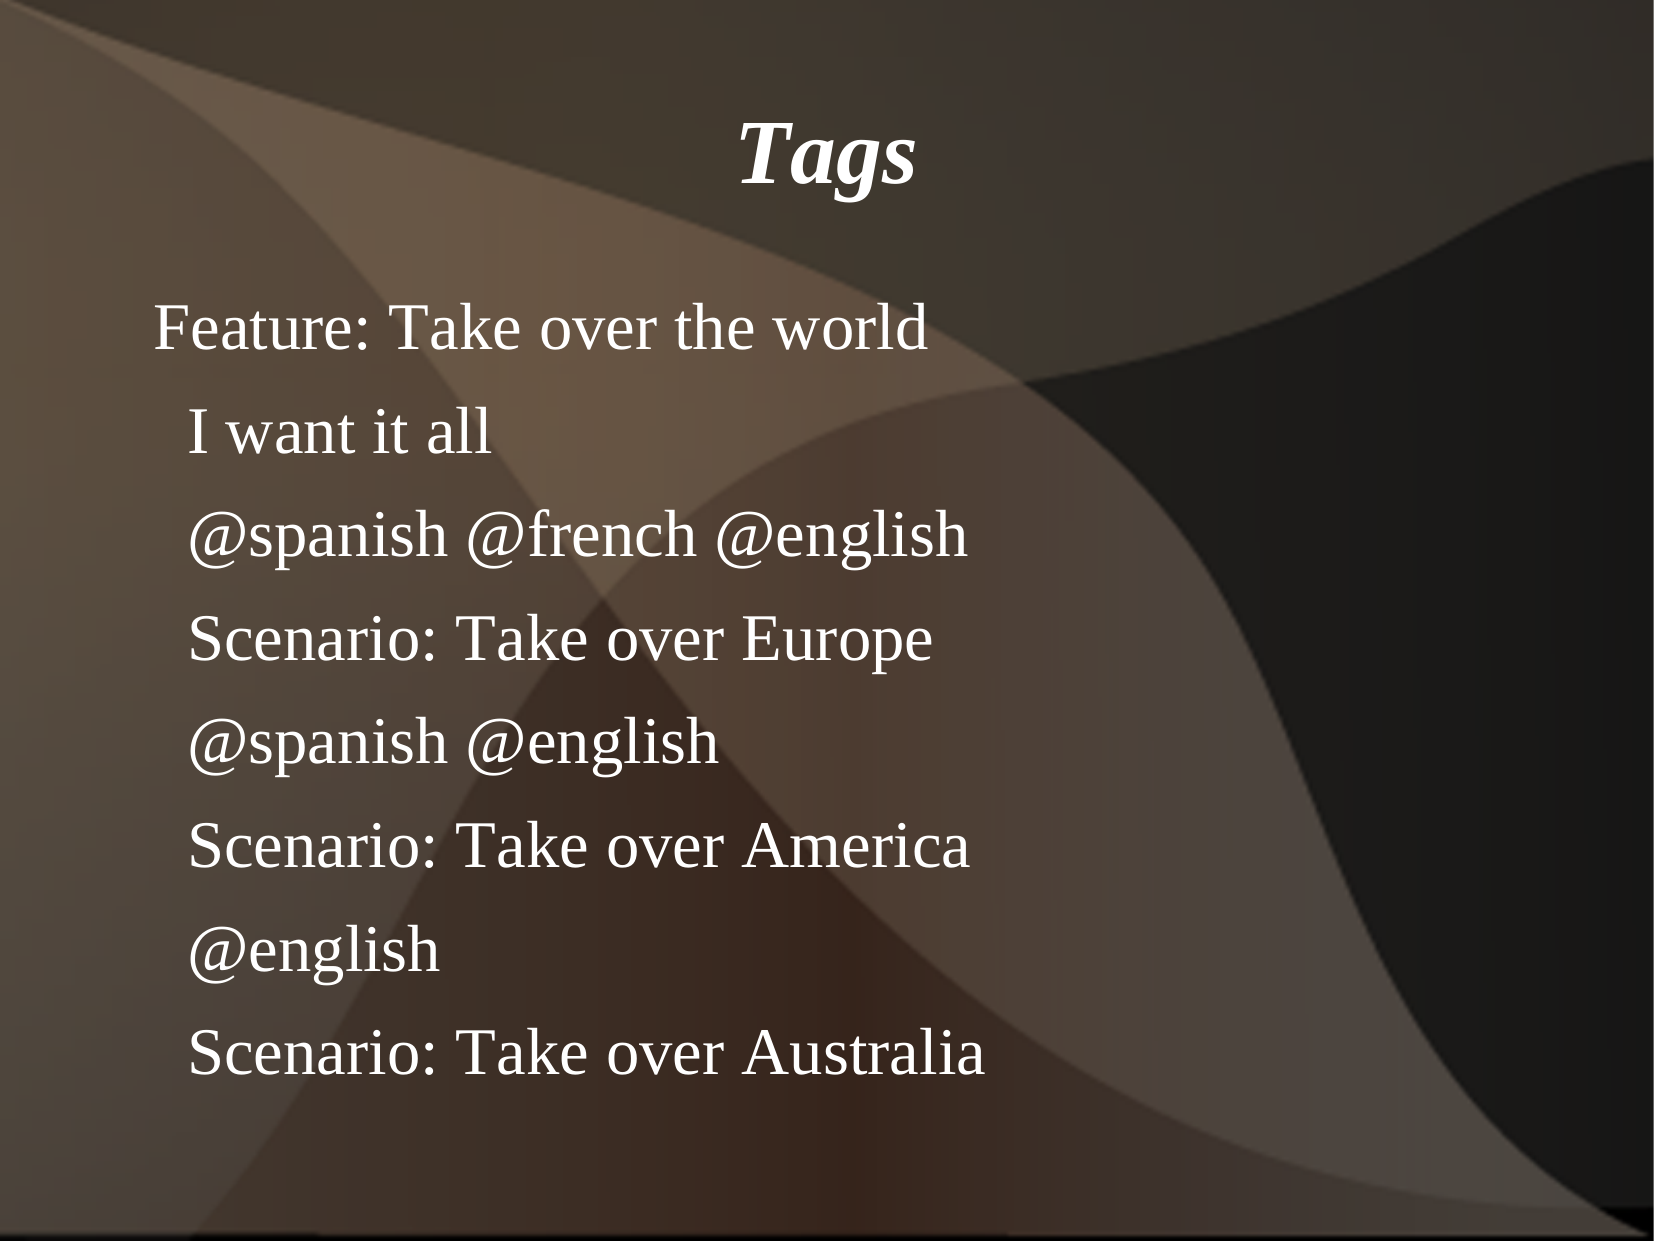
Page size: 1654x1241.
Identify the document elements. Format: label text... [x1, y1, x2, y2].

list Feature: Take over the world I want it all @spanish @french @english Scenario: Take over Europe @spanish @english Scenario: Take over America @english Scenario: Take over Australia [82, 290, 1571, 1094]
picture [0, 0, 1654, 1241]
title Tags [82, 56, 1571, 250]
